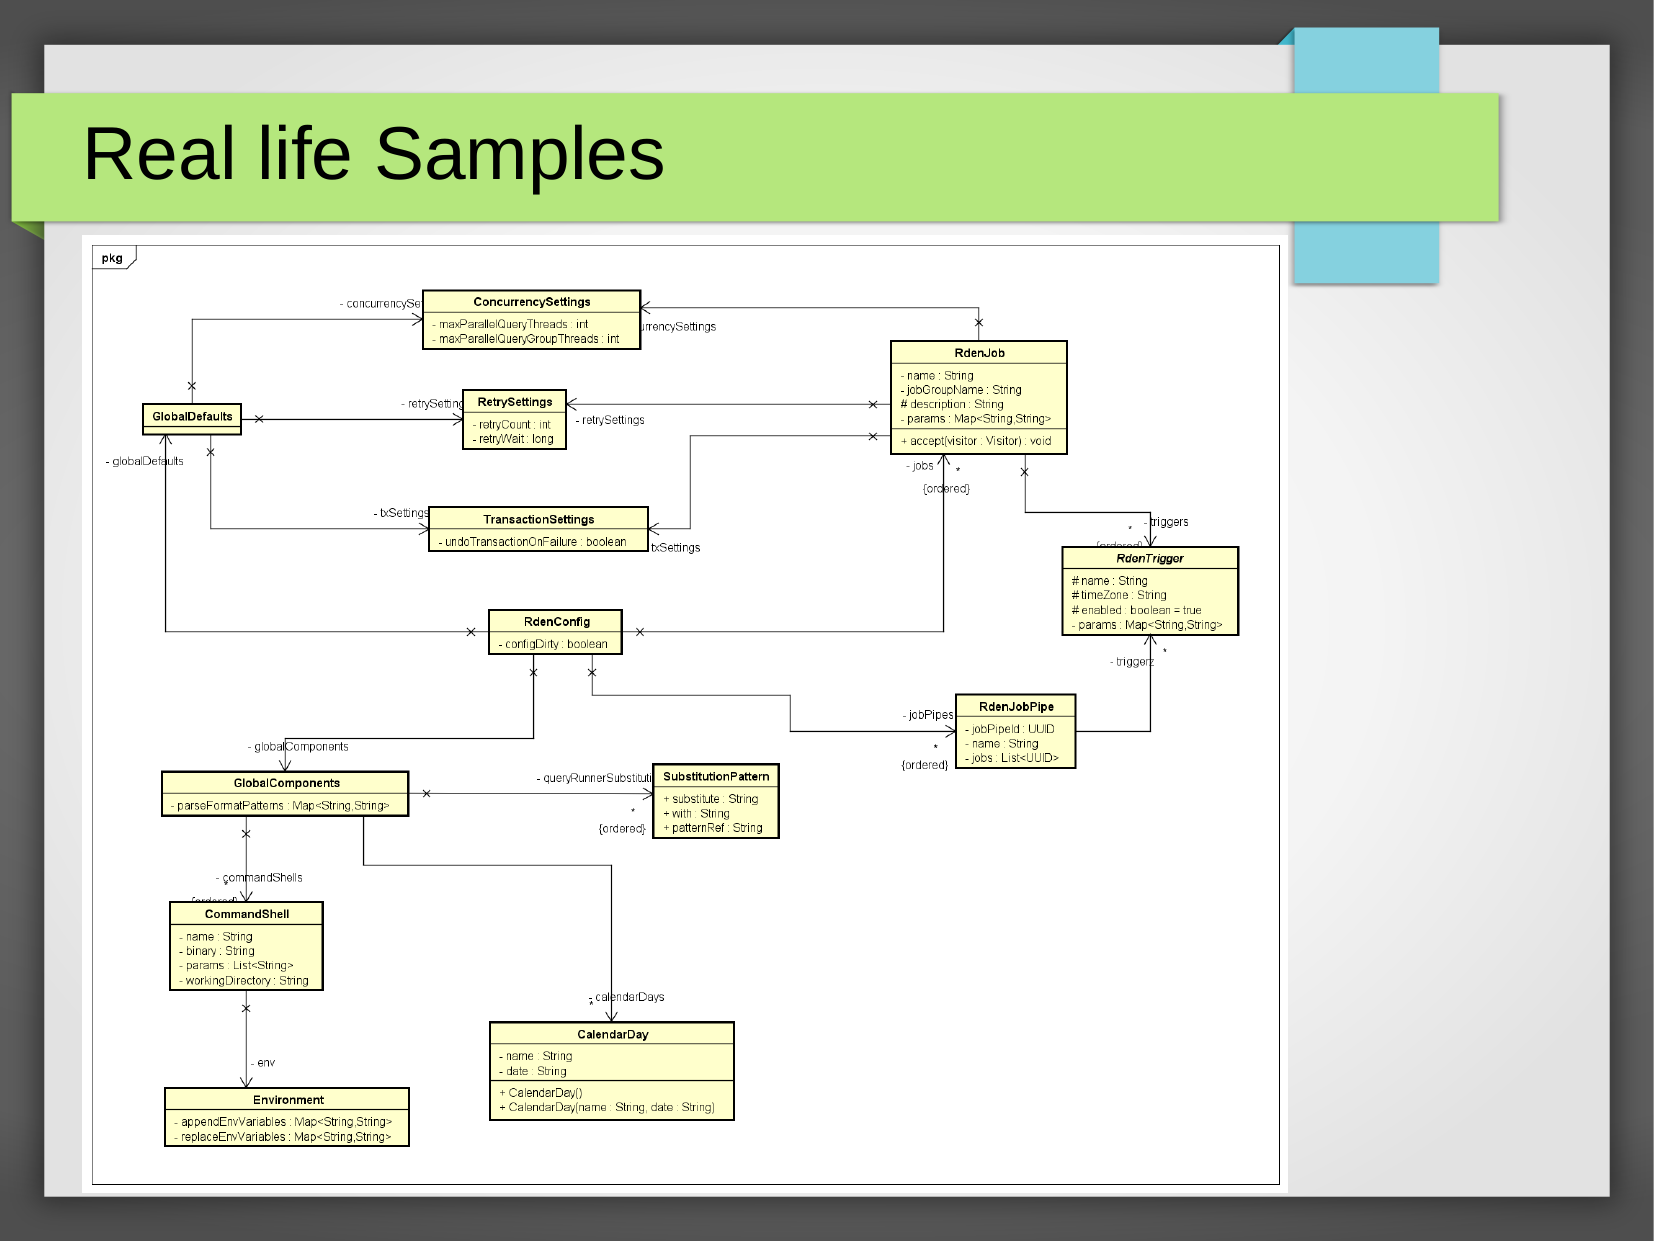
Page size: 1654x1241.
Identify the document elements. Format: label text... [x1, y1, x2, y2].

picture [0, 0, 1654, 1241]
title Real life Samples [82, 94, 1264, 213]
